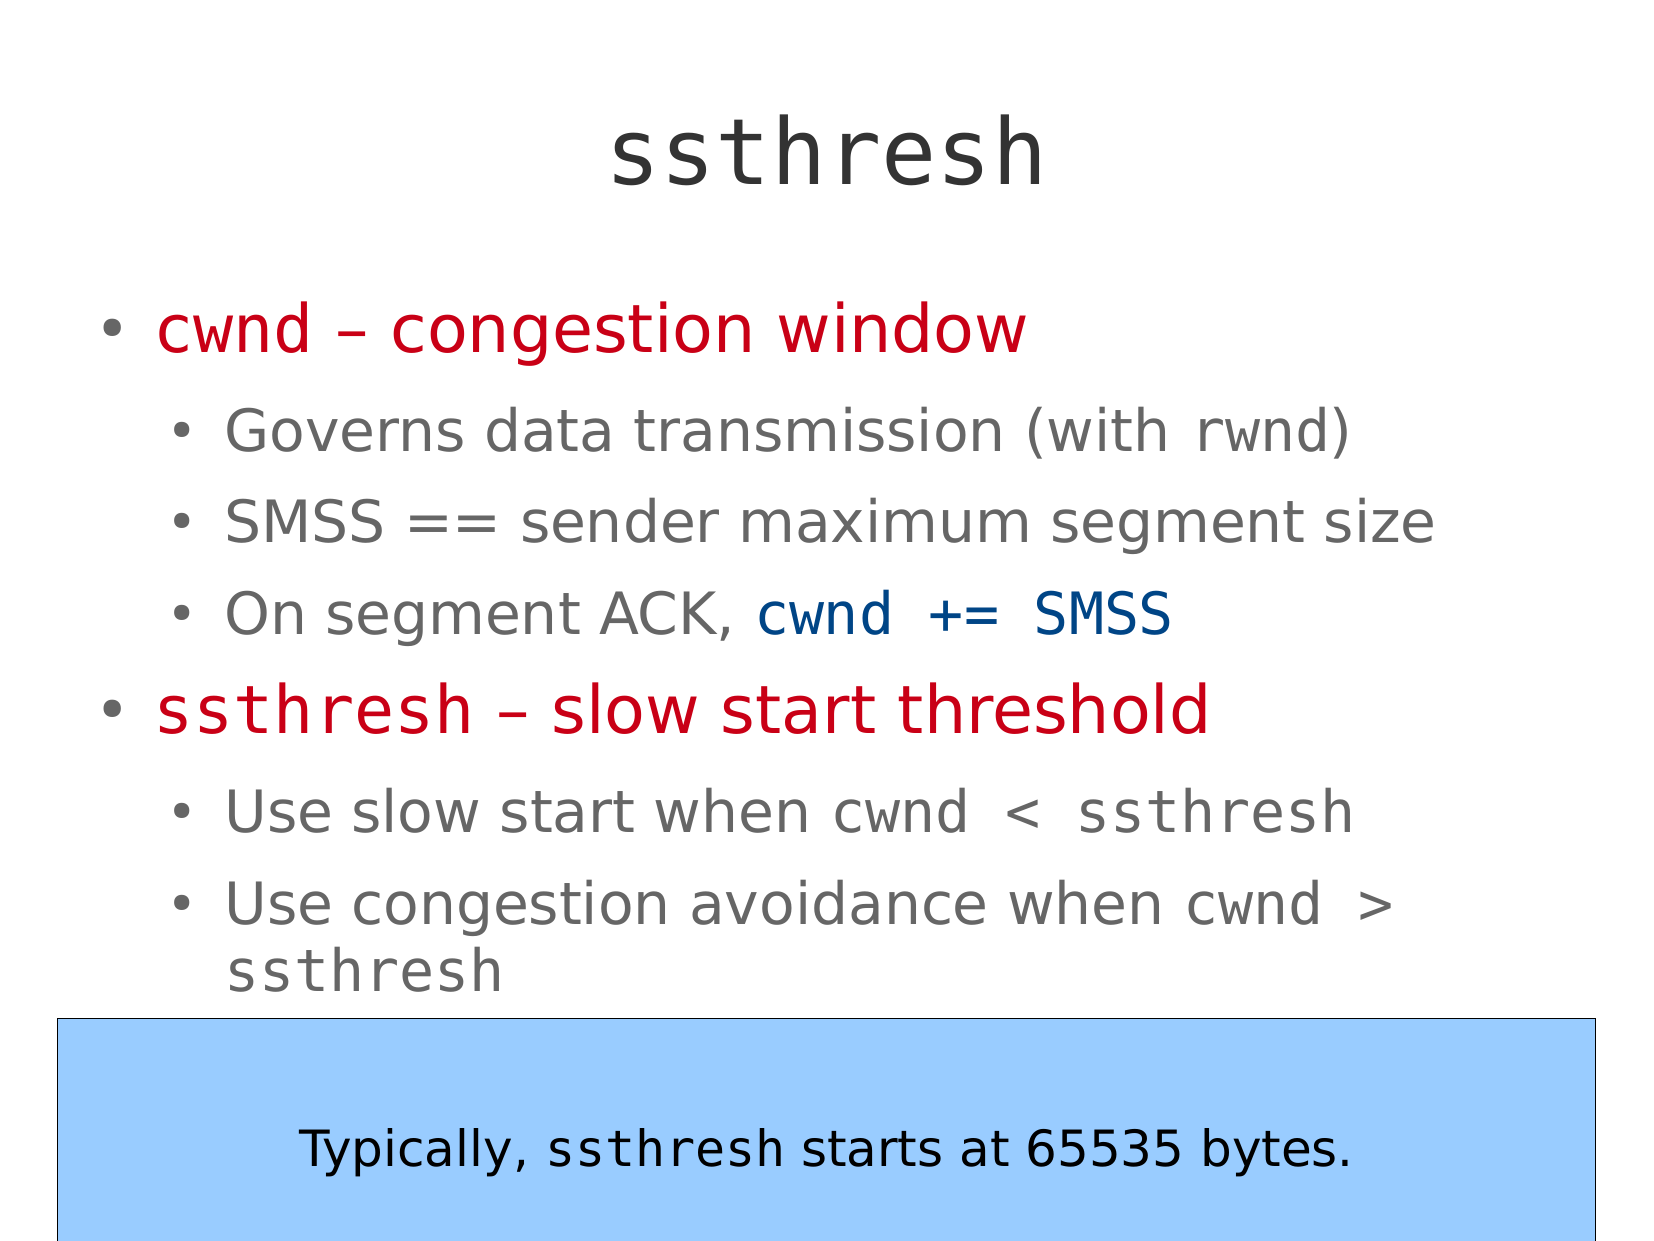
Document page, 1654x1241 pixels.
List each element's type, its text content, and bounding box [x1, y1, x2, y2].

text_box Typically, ssthresh starts at 65535 bytes. [57, 1018, 1596, 1241]
list cwnd – congestion window Governs data transmission (with rwnd) SMSS == sender maximum segment size On segment ACK, cwnd += SMSS ssthresh – slow start threshold Use slow start when cwnd < ssthresh Use congestion avoidance when cwnd > ssthresh [82, 290, 1571, 1018]
title ssthresh [82, 49, 1571, 257]
